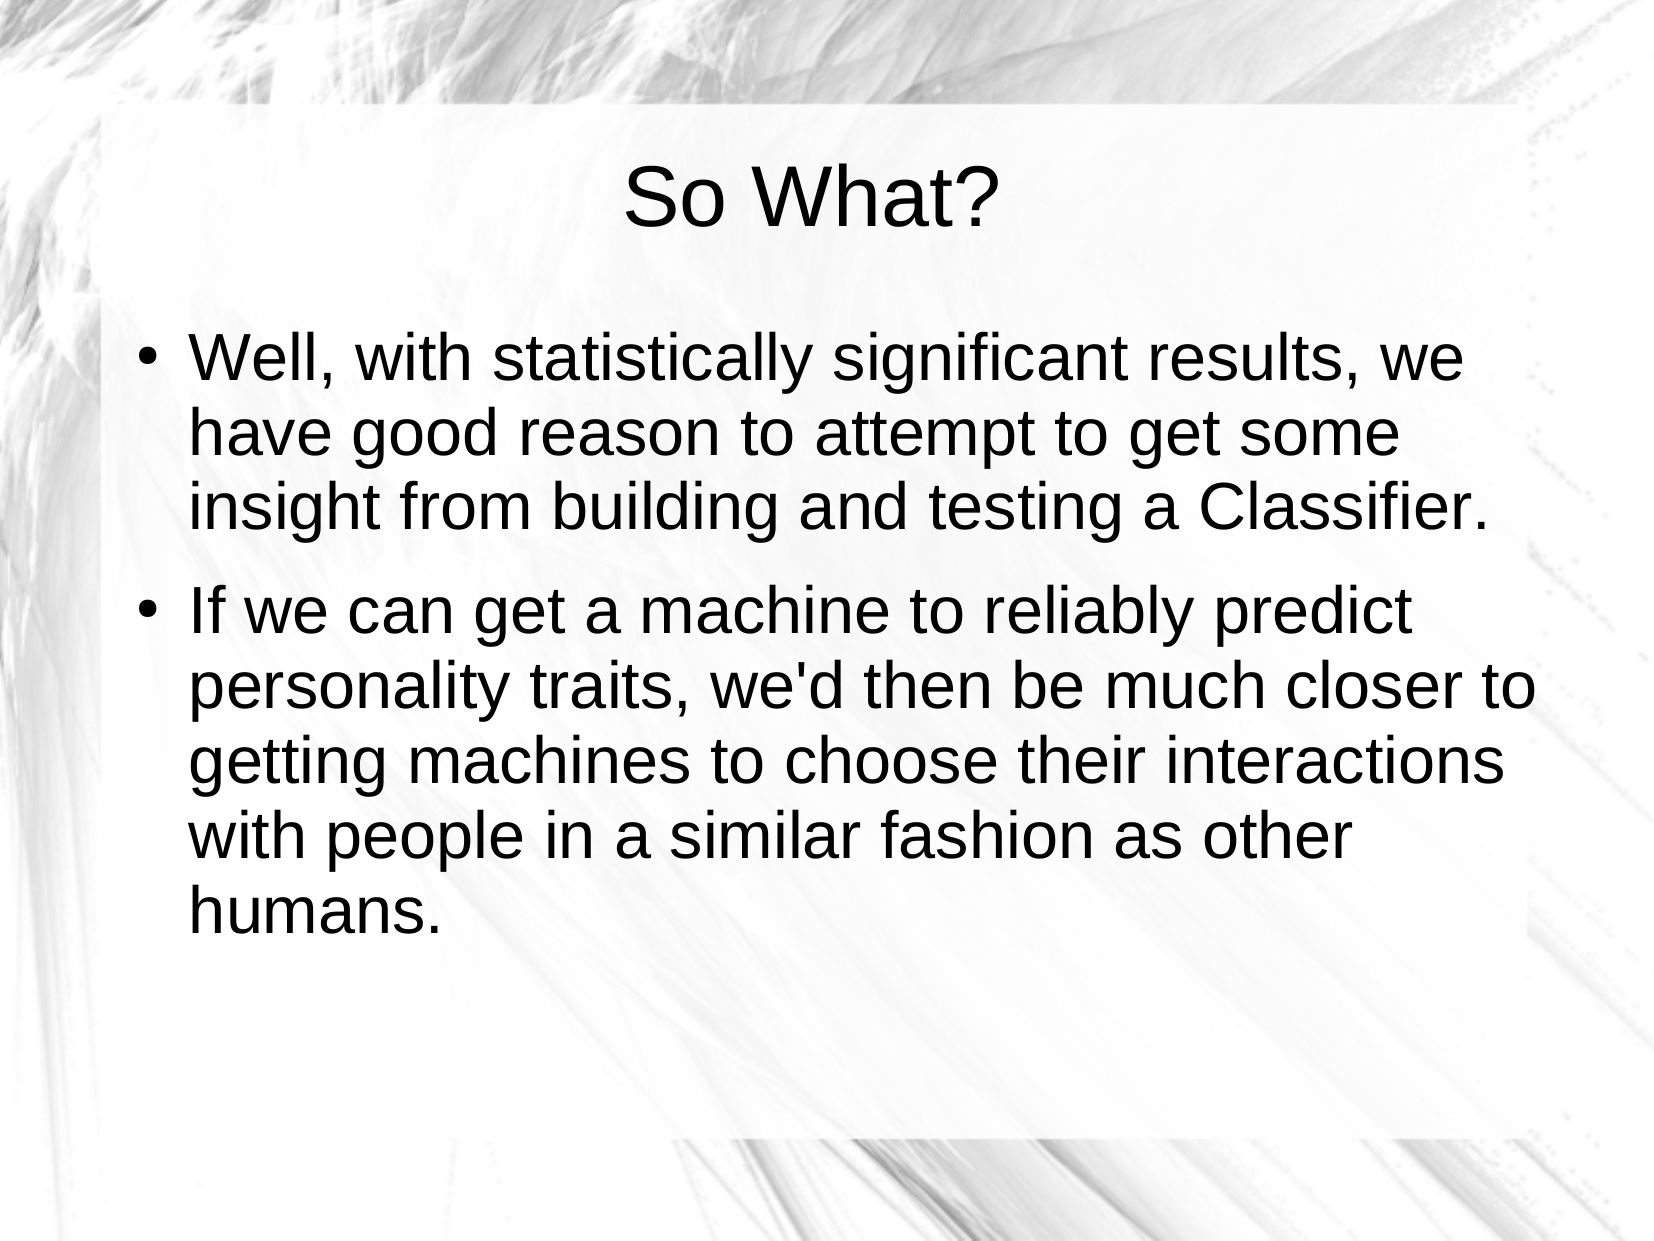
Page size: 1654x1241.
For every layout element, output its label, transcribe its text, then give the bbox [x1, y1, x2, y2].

list Well, with statistically significant results, we have good reason to attempt to get some insight from building and testing a Classifier. If we can get a machine to reliably predict personality traits, we'd then be much closer to getting machines to choose their interactions with people in a similar fashion as other humans. [118, 319, 1571, 948]
picture [0, 0, 1654, 1241]
title So What? [118, 112, 1506, 281]
